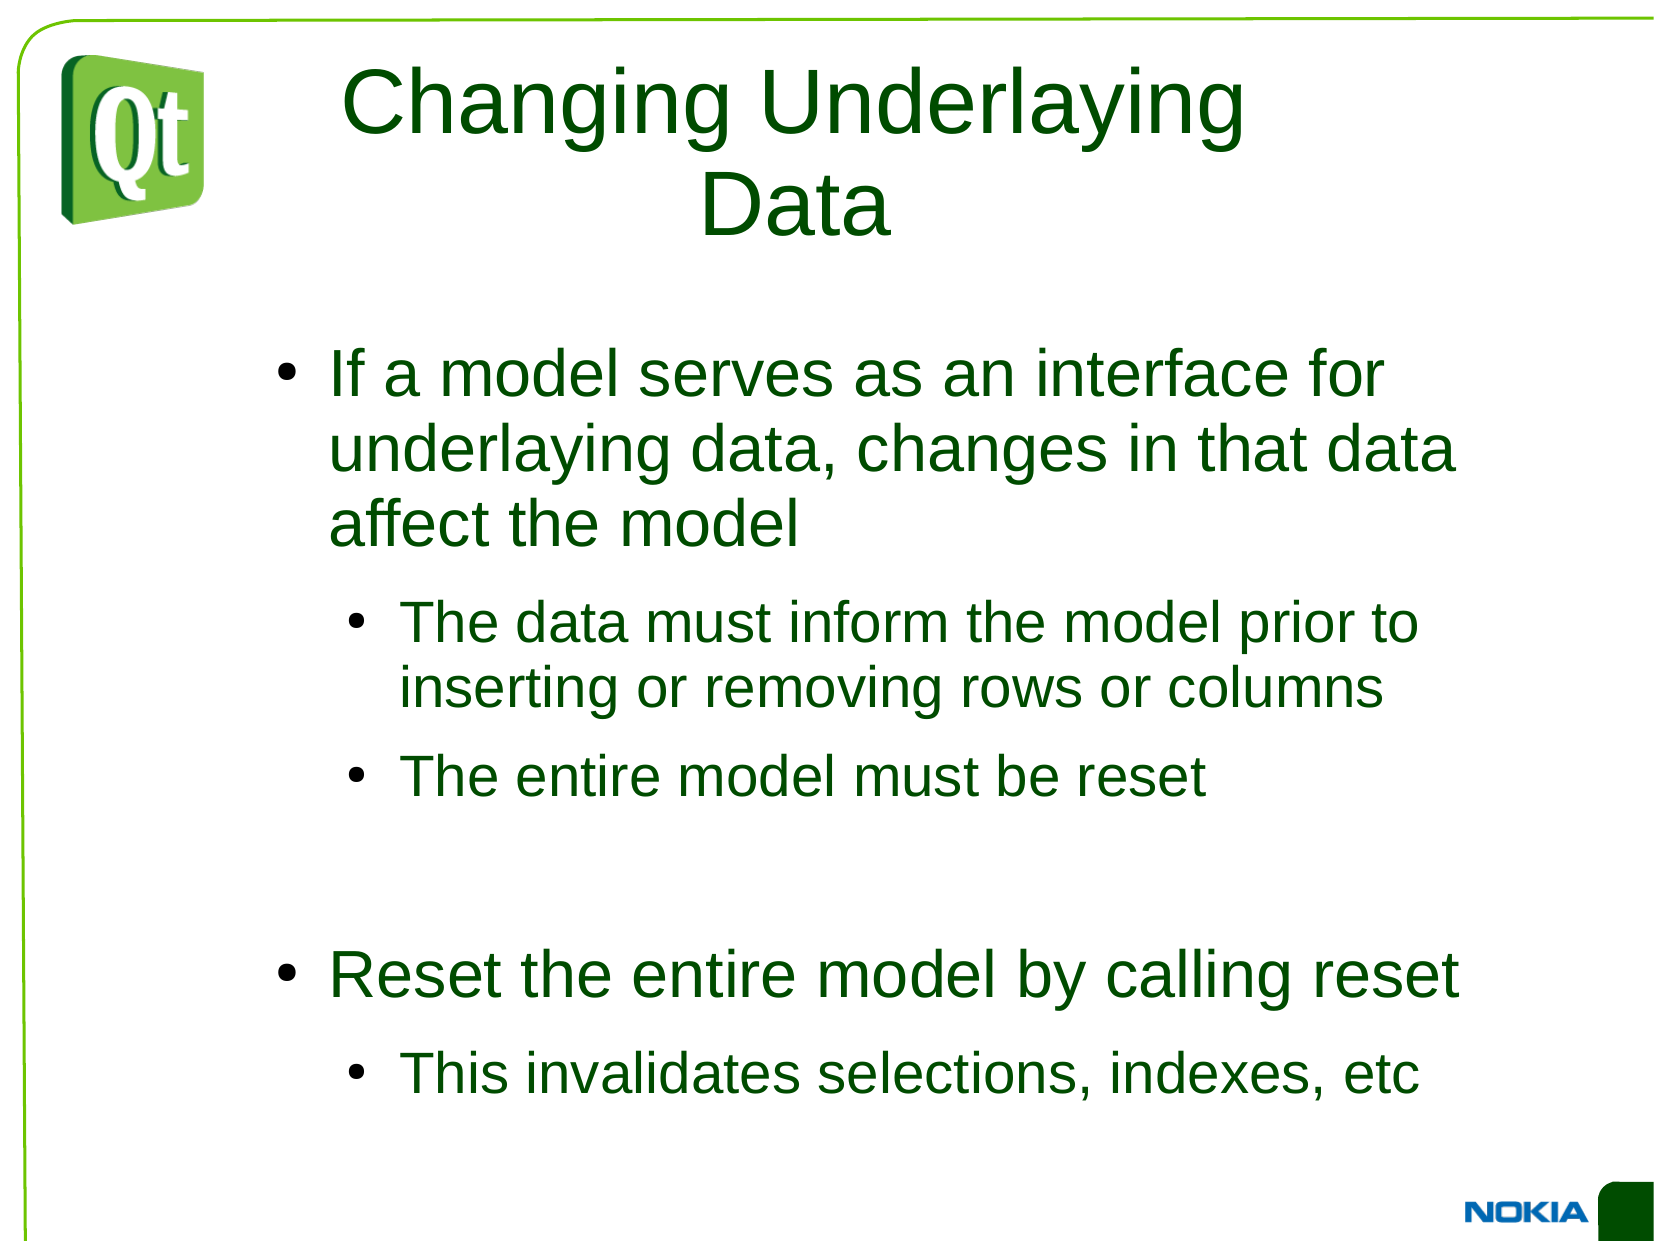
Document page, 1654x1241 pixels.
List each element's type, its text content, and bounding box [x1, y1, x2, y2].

picture [1465, 1201, 1589, 1223]
list If a model serves as an interface for underlaying data, changes in that data affect the model The data must inform the model prior to inserting or removing rows or columns The entire model must be reset Reset the entire model by calling reset This invalidates selections, indexes, etc [257, 336, 1577, 1141]
picture [61, 55, 204, 225]
title Changing Underlaying Data [257, 50, 1333, 256]
